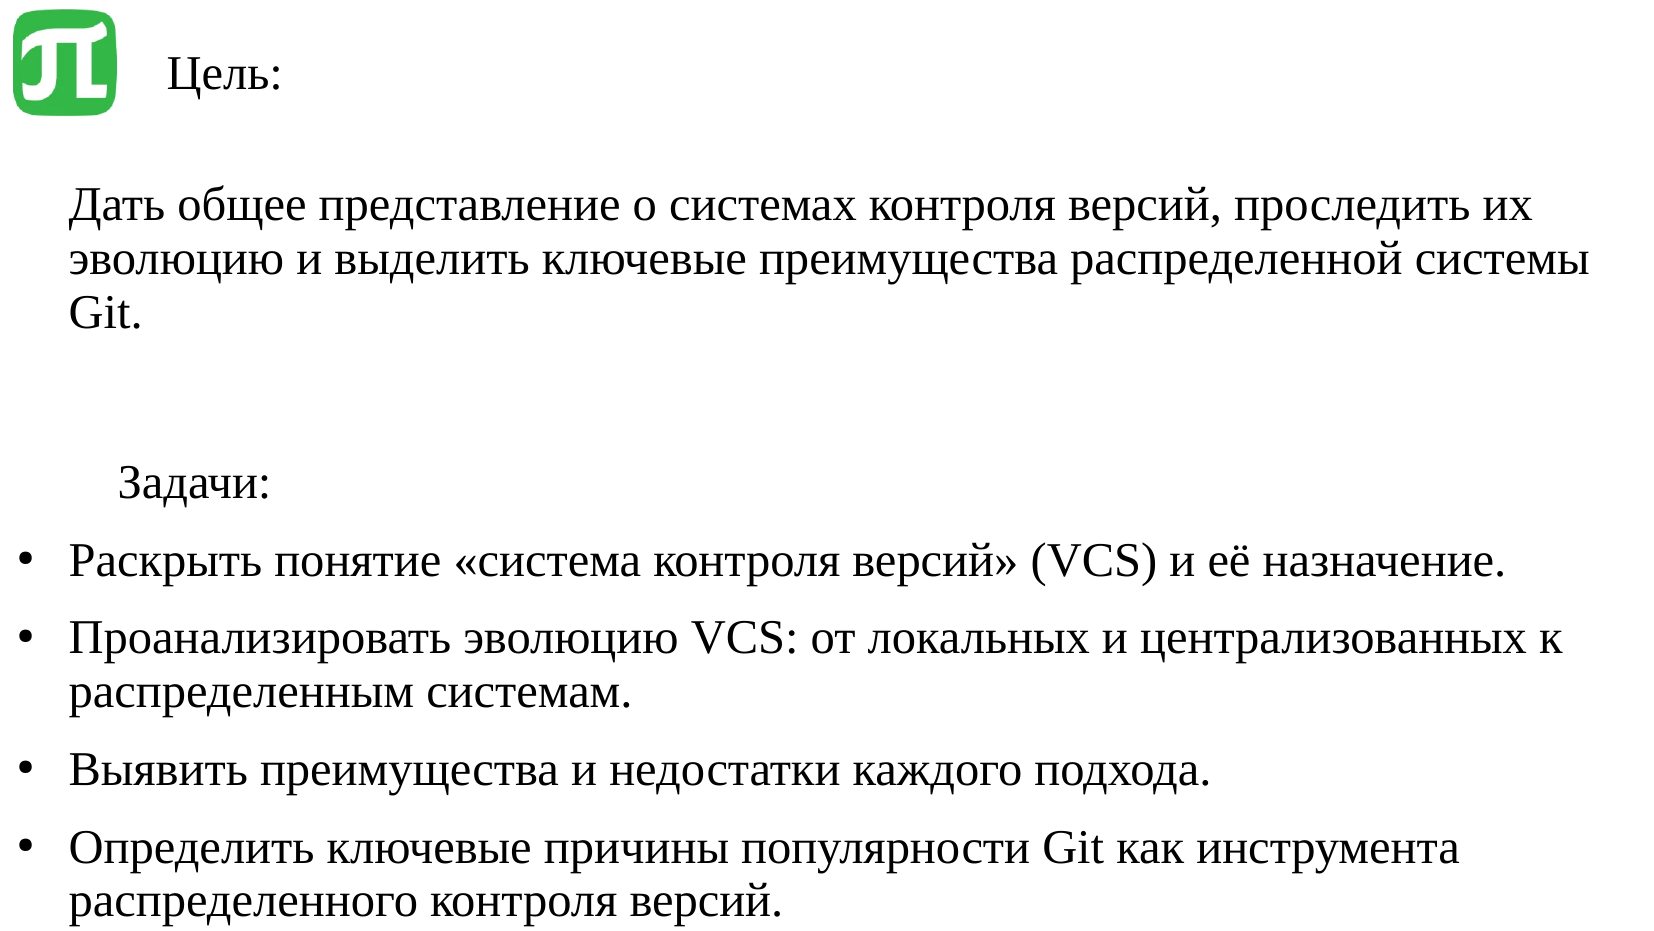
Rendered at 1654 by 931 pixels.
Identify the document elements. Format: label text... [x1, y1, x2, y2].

picture [13, 9, 119, 119]
list Цель: Дать общее представление о системах контроля версий, проследить их эволюцию и выделить ключевые преимущества распределенной системы Git. Задачи: Раскрыть понятие «система контроля версий» (VCS) и её назначение. Проанализировать эволюцию VCS: от локальных и централизованных к распределенным системам. Выявить преимущества и недостатки каждого подхода. Определить ключевые причины популярности Git как инструмента распределенного контроля версий. [0, 0, 1654, 931]
